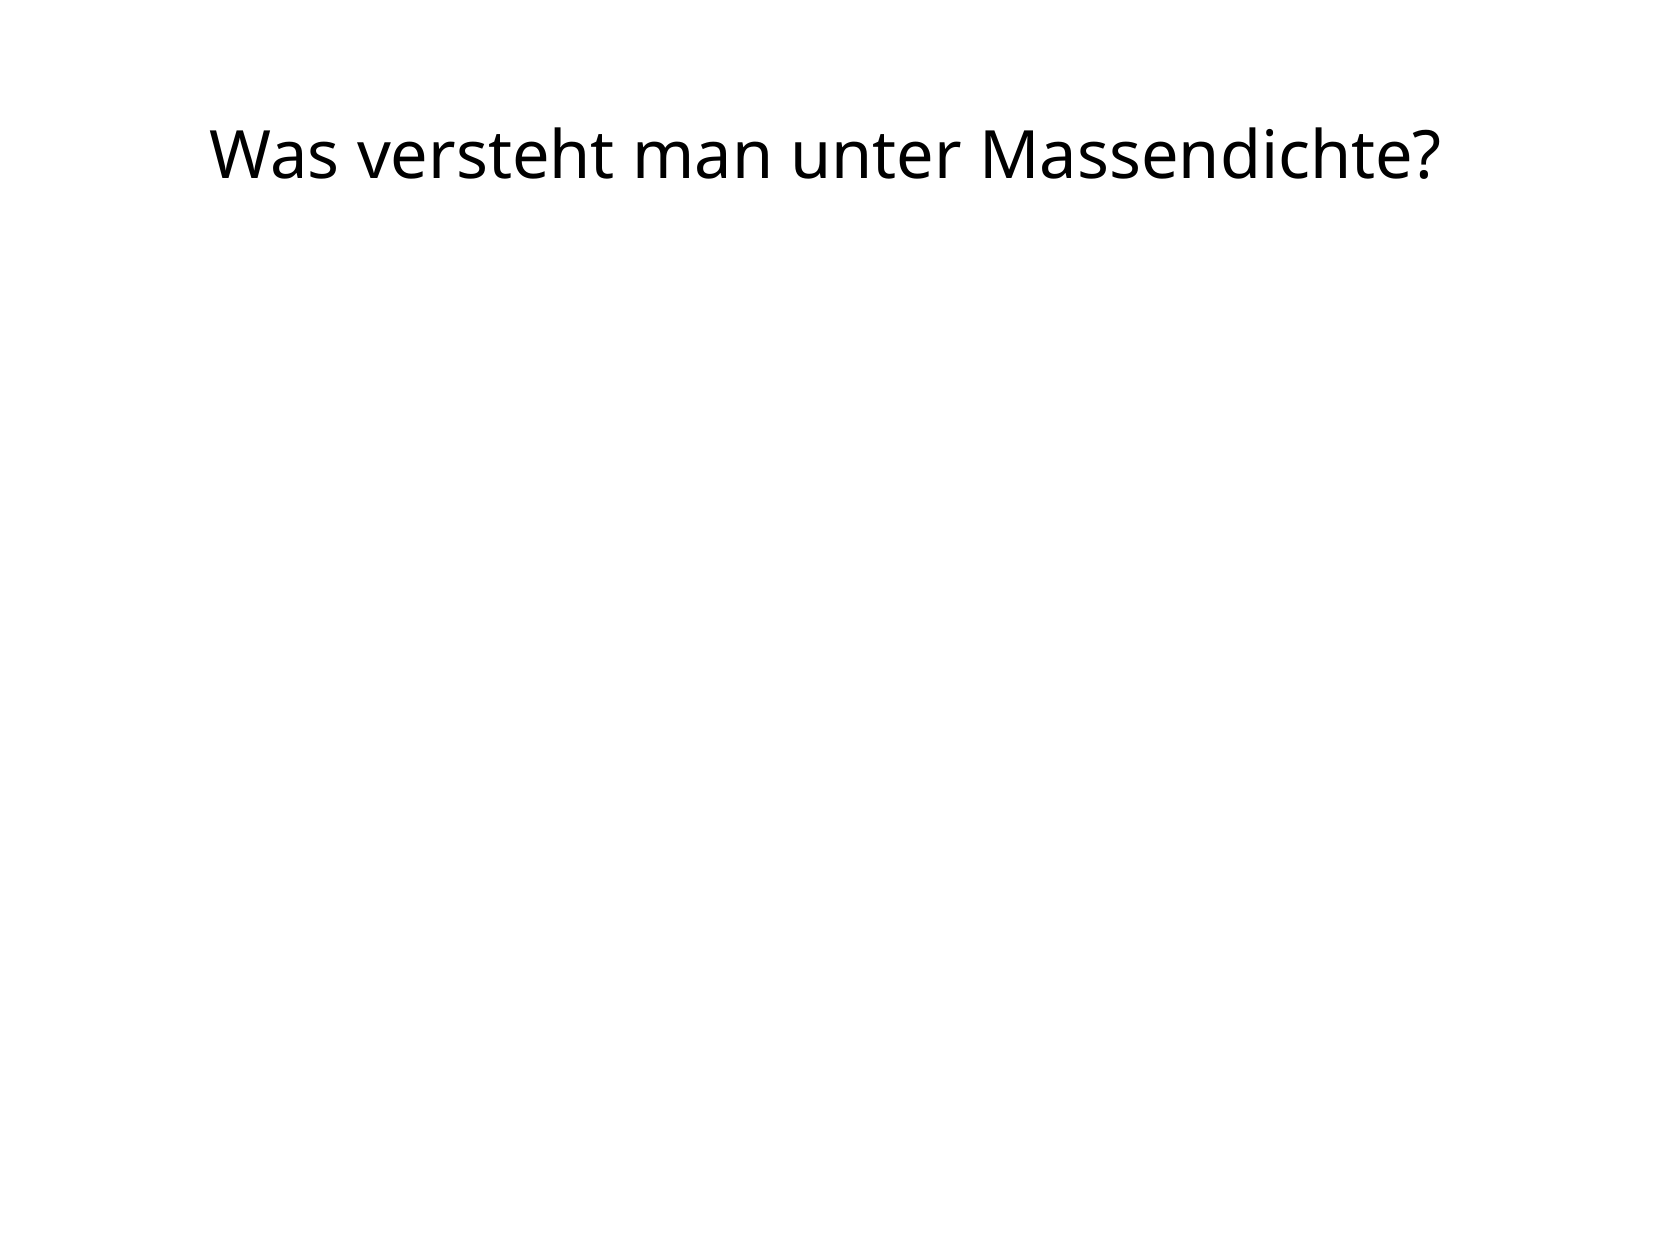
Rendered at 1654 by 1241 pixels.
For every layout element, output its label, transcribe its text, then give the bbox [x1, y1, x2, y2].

title Was versteht man unter Massendichte? [82, 49, 1571, 257]
